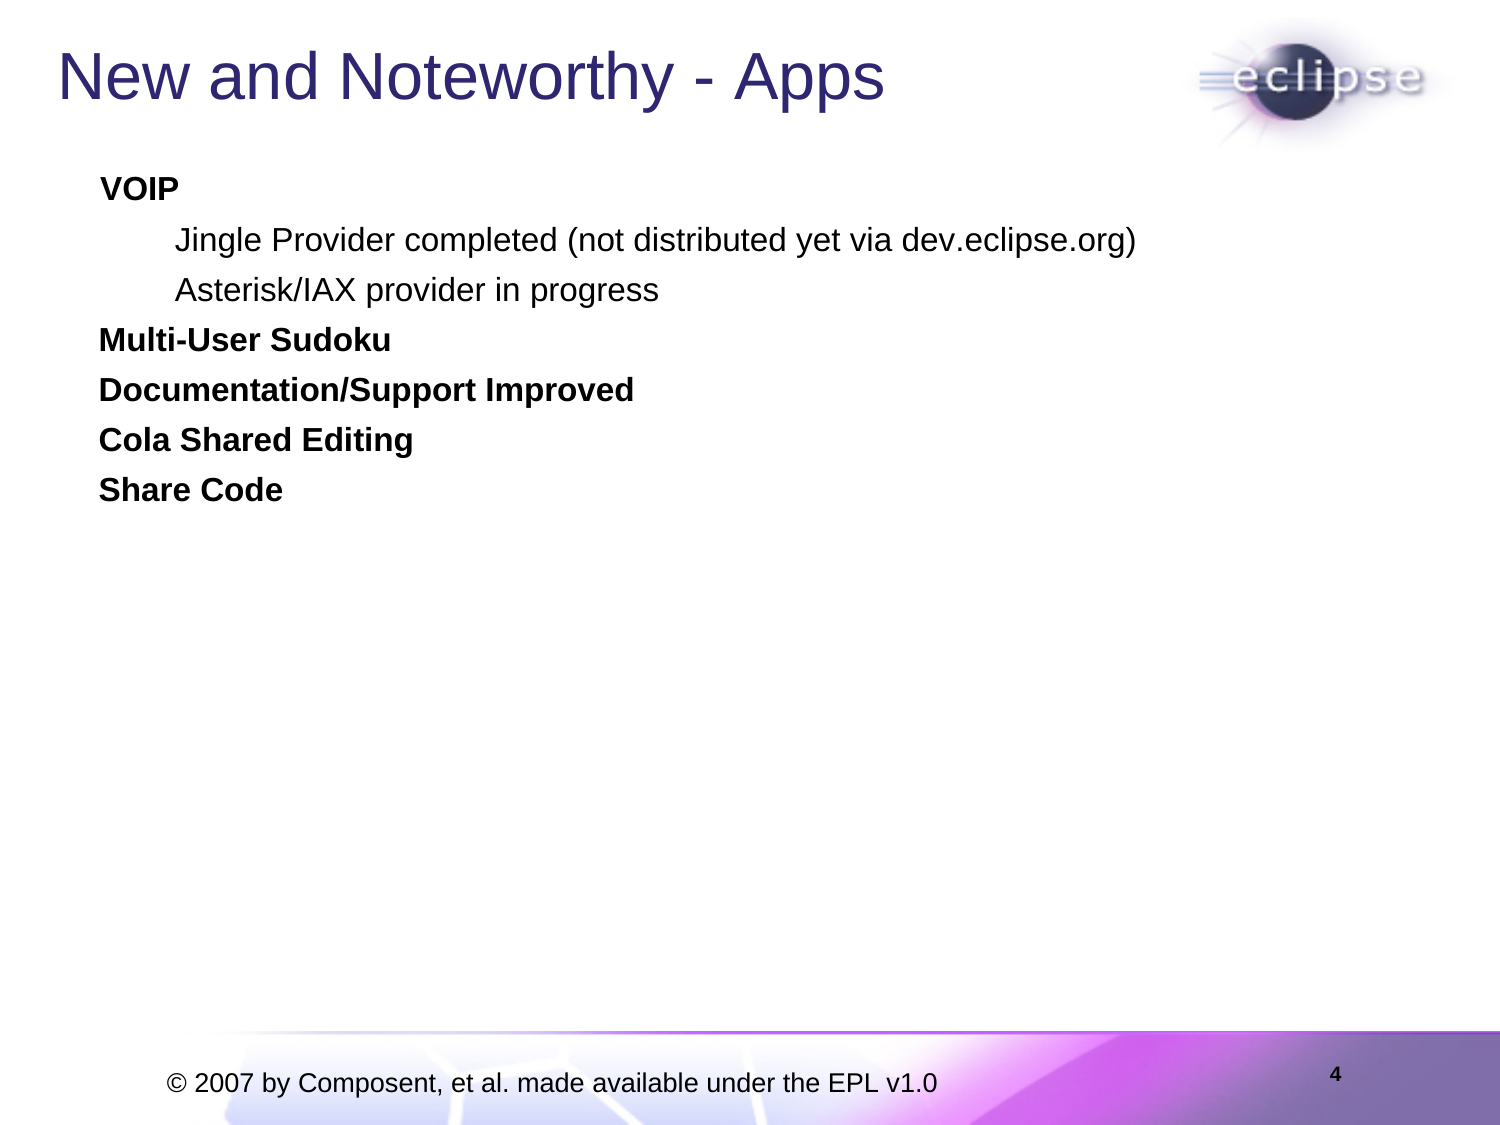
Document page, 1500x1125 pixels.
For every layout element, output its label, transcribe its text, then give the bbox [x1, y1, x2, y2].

picture [1164, 17, 1465, 152]
list VOIP Jingle Provider completed (not distributed yet via dev.eclipse.org) Asterisk/IAX provider in progress Multi-User Sudoku Documentation/Support Improved Cola Shared Editing Share Code [83, 162, 1399, 1043]
title New and Noteworthy - Apps [42, 37, 1395, 128]
picture [92, 1031, 1500, 1125]
